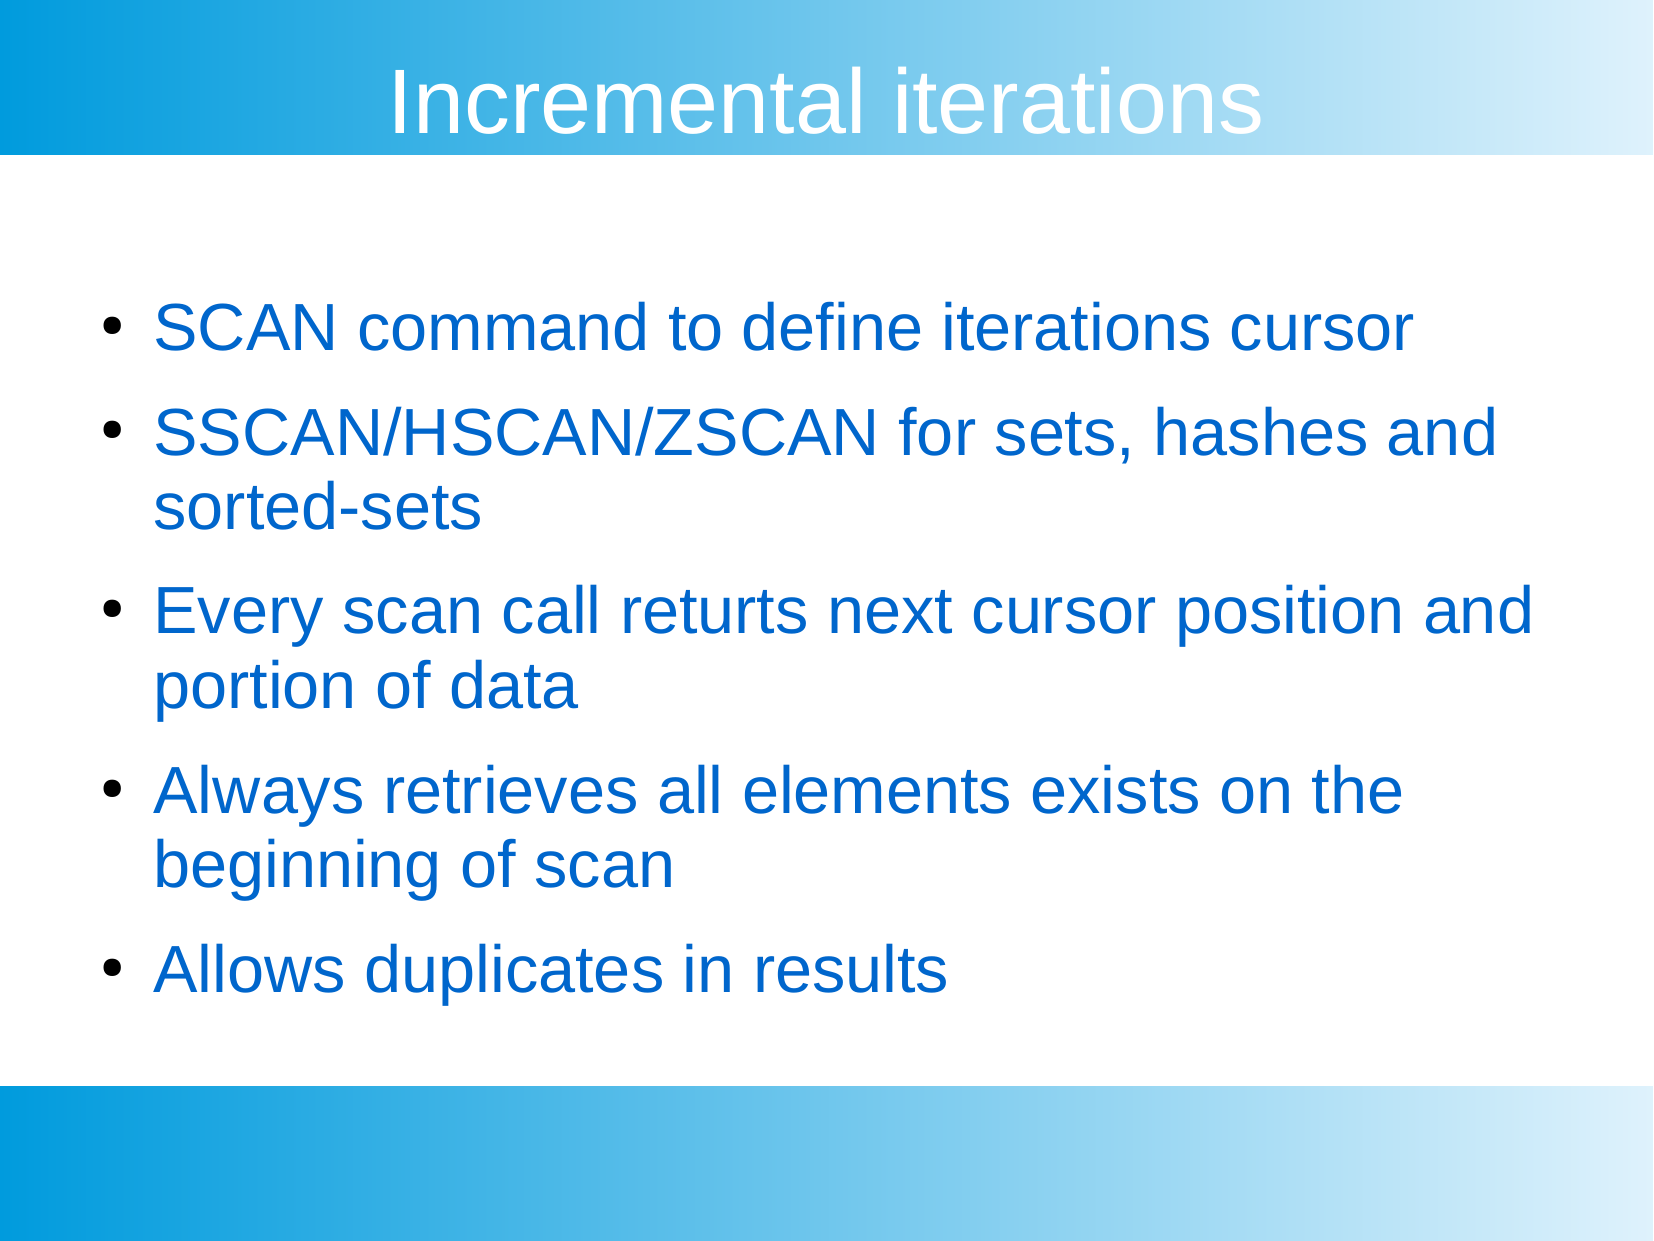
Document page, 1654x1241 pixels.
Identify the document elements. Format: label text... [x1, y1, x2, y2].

list SCAN command to define iterations cursor SSCAN/HSCAN/ZSCAN for sets, hashes and sorted-sets Every scan call returts next cursor position and portion of data Always retrieves all elements exists on the beginning of scan Allows duplicates in results [82, 290, 1571, 1010]
title Incremental iterations [82, 49, 1571, 155]
